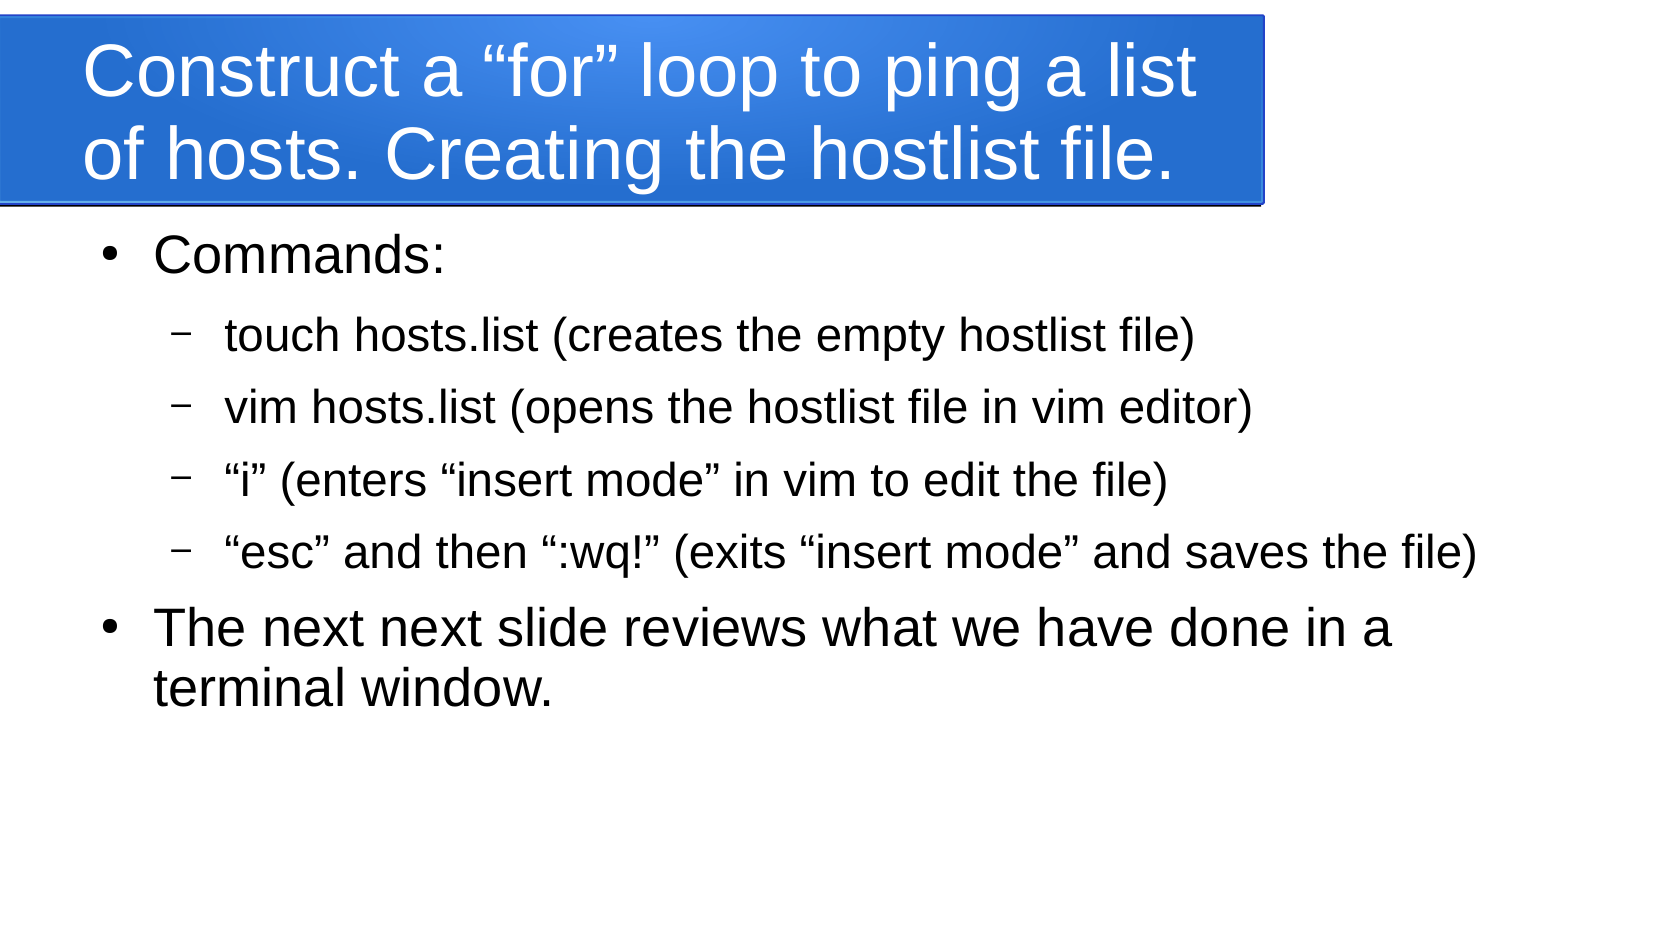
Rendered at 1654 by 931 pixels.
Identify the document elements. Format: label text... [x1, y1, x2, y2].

title Construct a “for” loop to ping a list of hosts. Creating the hostlist file. [82, 29, 1235, 196]
list Commands: touch hosts.list (creates the empty hostlist file) vim hosts.list (opens the hostlist file in vim editor) “i” (enters “insert mode” in vim to edit the file) “esc” and then “:wq!” (exits “insert mode” and saves the file) The next next slide reviews what we have done in a terminal window. [82, 224, 1571, 764]
